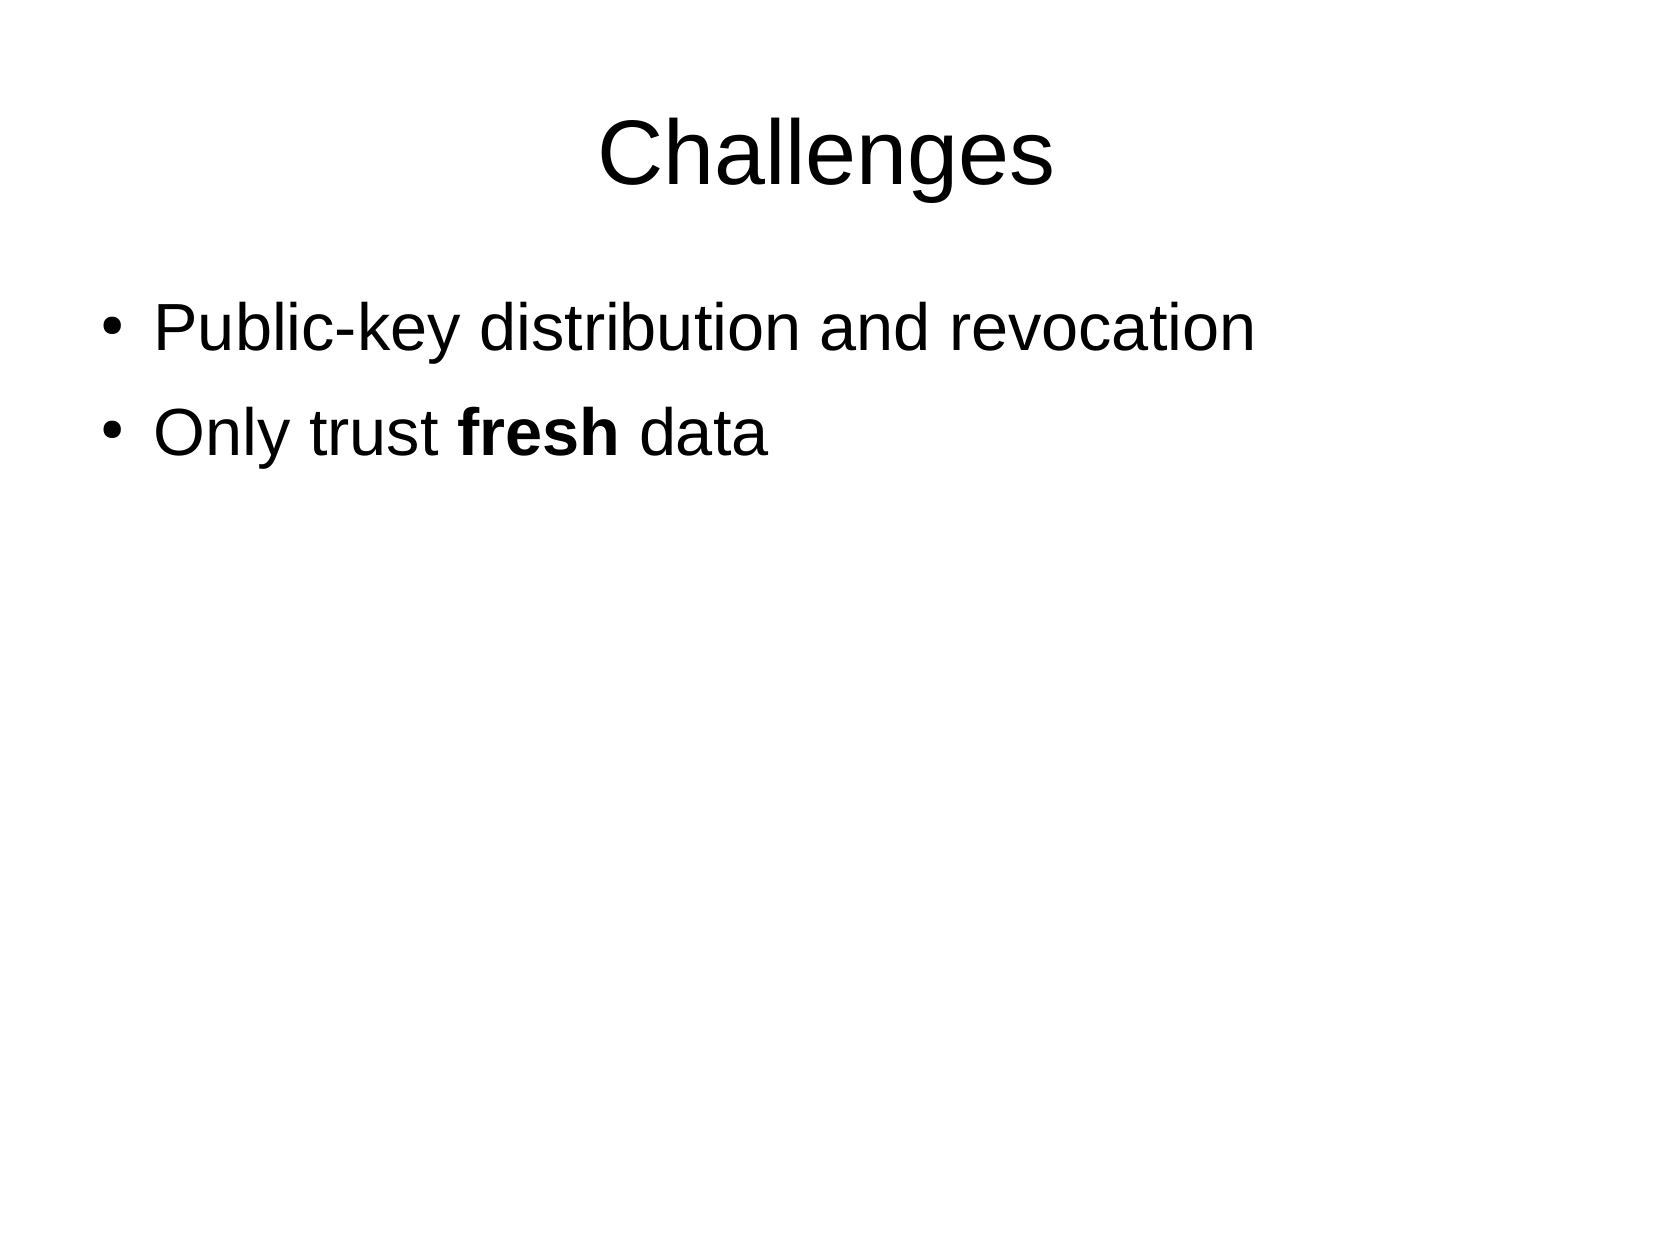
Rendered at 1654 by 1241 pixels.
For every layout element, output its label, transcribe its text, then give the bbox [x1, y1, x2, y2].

list Public-key distribution and revocation Only trust fresh data [82, 290, 1571, 586]
title Challenges [82, 49, 1571, 257]
